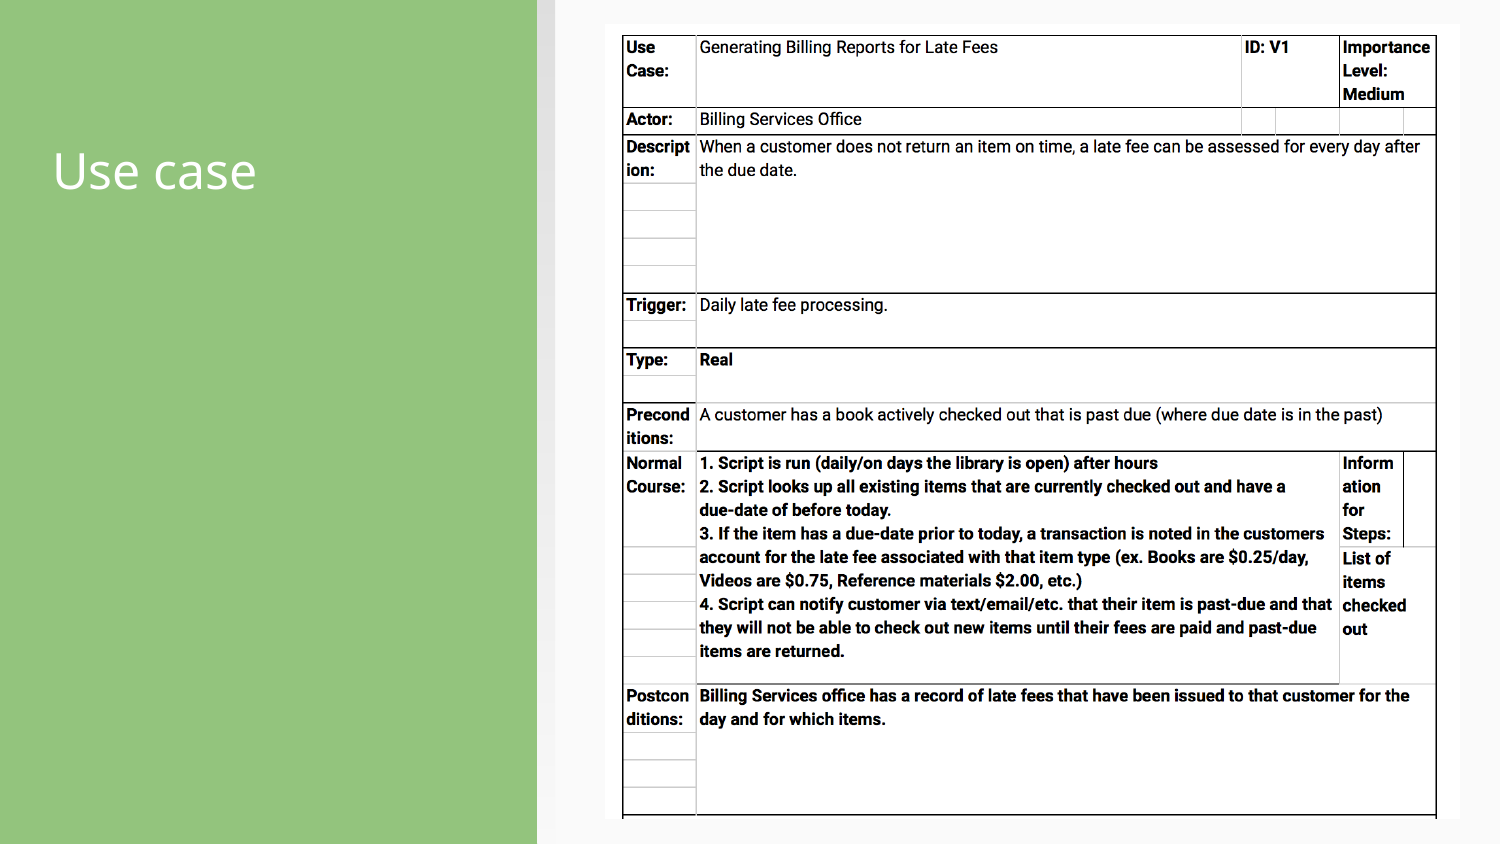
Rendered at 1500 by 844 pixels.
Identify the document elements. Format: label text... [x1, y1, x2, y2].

title Use case [37, 58, 498, 216]
picture [605, 24, 1460, 819]
